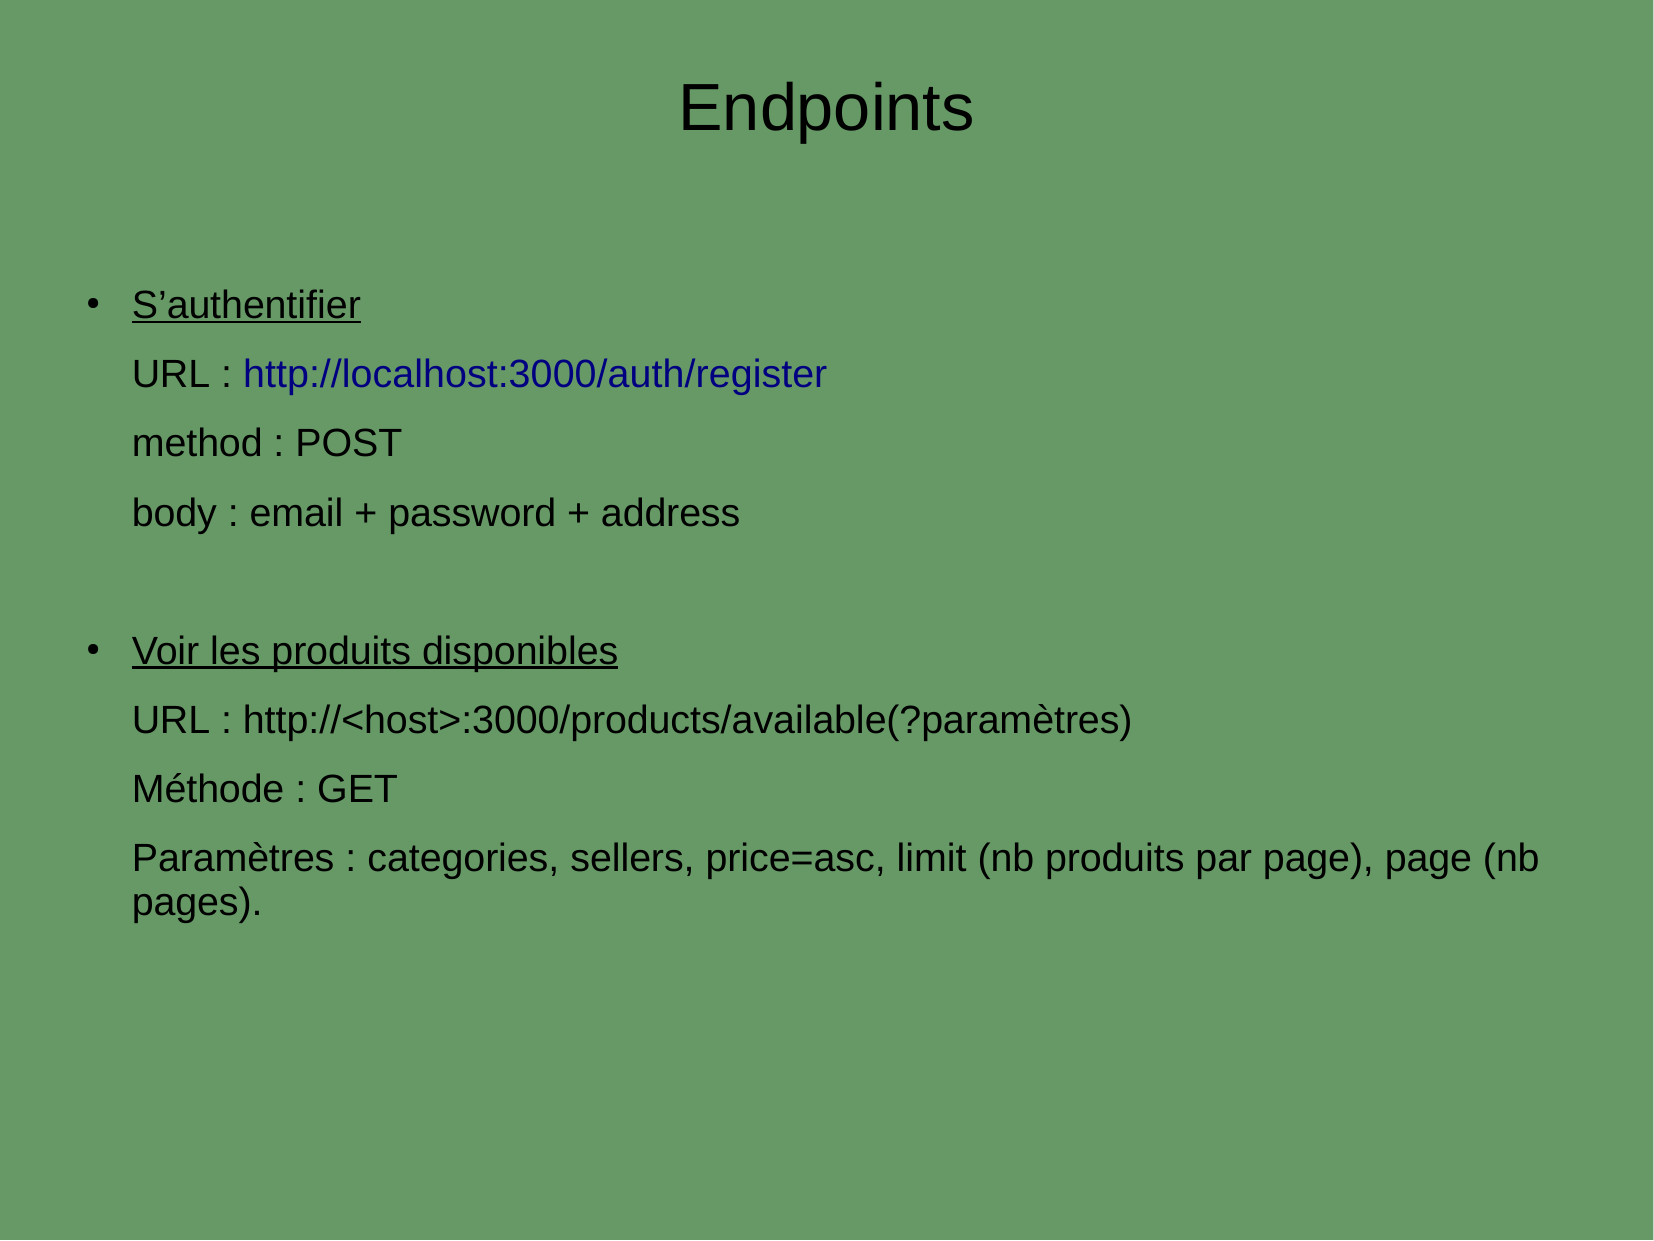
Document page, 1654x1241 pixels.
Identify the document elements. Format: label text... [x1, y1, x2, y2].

title Endpoints [82, 49, 1571, 166]
list S’authentifier URL : http://localhost:3000/auth/register method : POST body : email + password + address Voir les produits disponibles URL : http://<host>:3000/products/available(?paramètres) Méthode : GET Paramètres : categories, sellers, price=asc, limit (nb produits par page), page (nb pages). [70, 213, 1560, 934]
